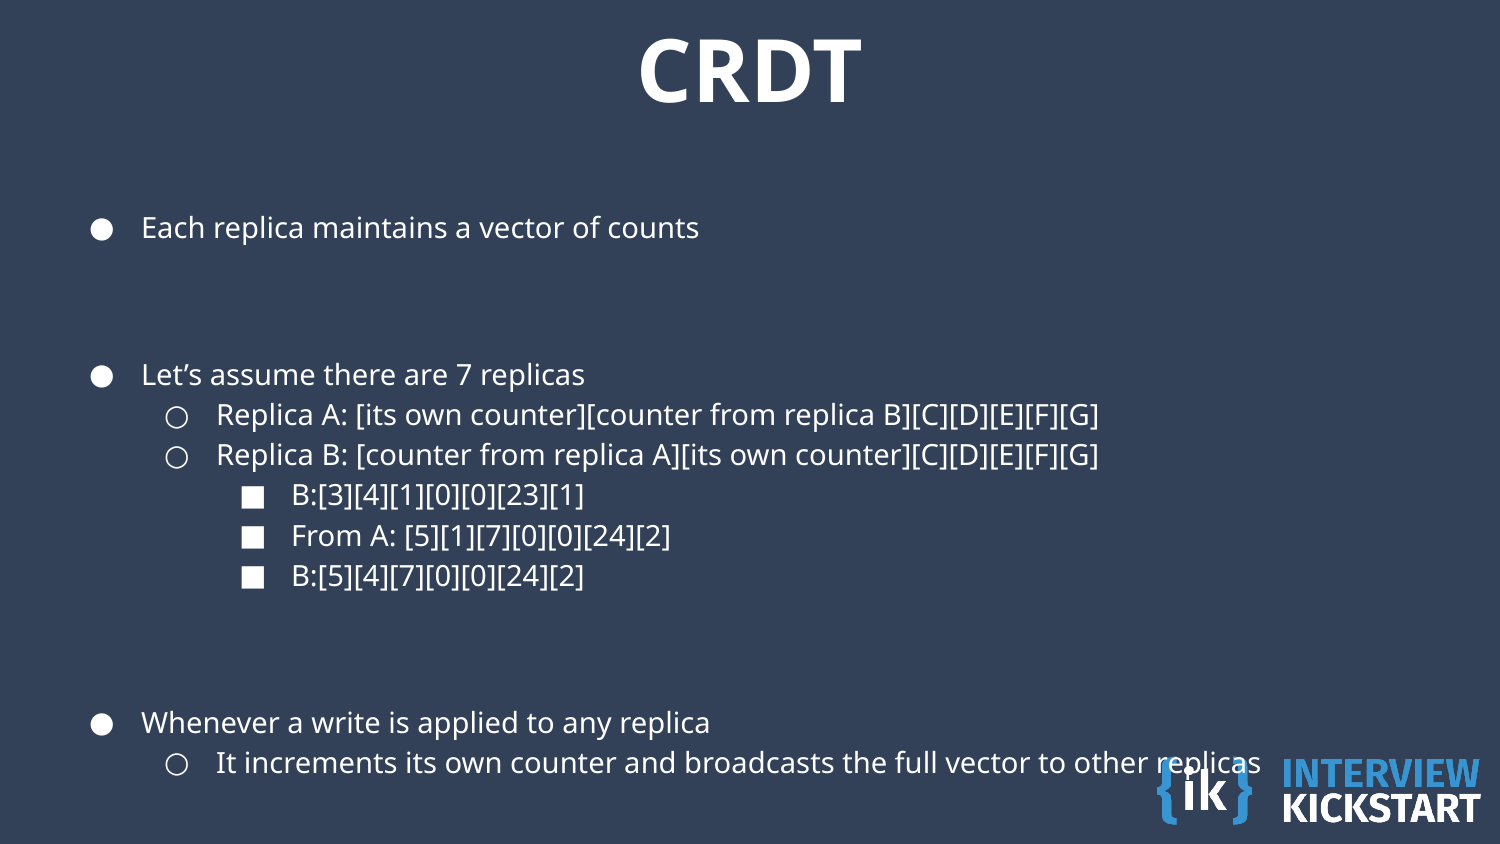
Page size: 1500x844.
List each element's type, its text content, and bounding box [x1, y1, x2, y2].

picture [1151, 751, 1491, 830]
title CRDT [51, 0, 1449, 94]
list Each replica maintains a vector of counts Let’s assume there are 7 replicas Replica A: [its own counter][counter from replica B][C][D][E][F][G] Replica B: [counter from replica A][its own counter][C][D][E][F][G] B:[3][4][1][0][0][23][1] From A: [5][1][7][0][0][24][2] B:[5][4][7][0][0][24][2] Whenever a write is applied to any replica It increments its own counter and broadcasts the full vector to other replicas [51, 189, 1449, 750]
